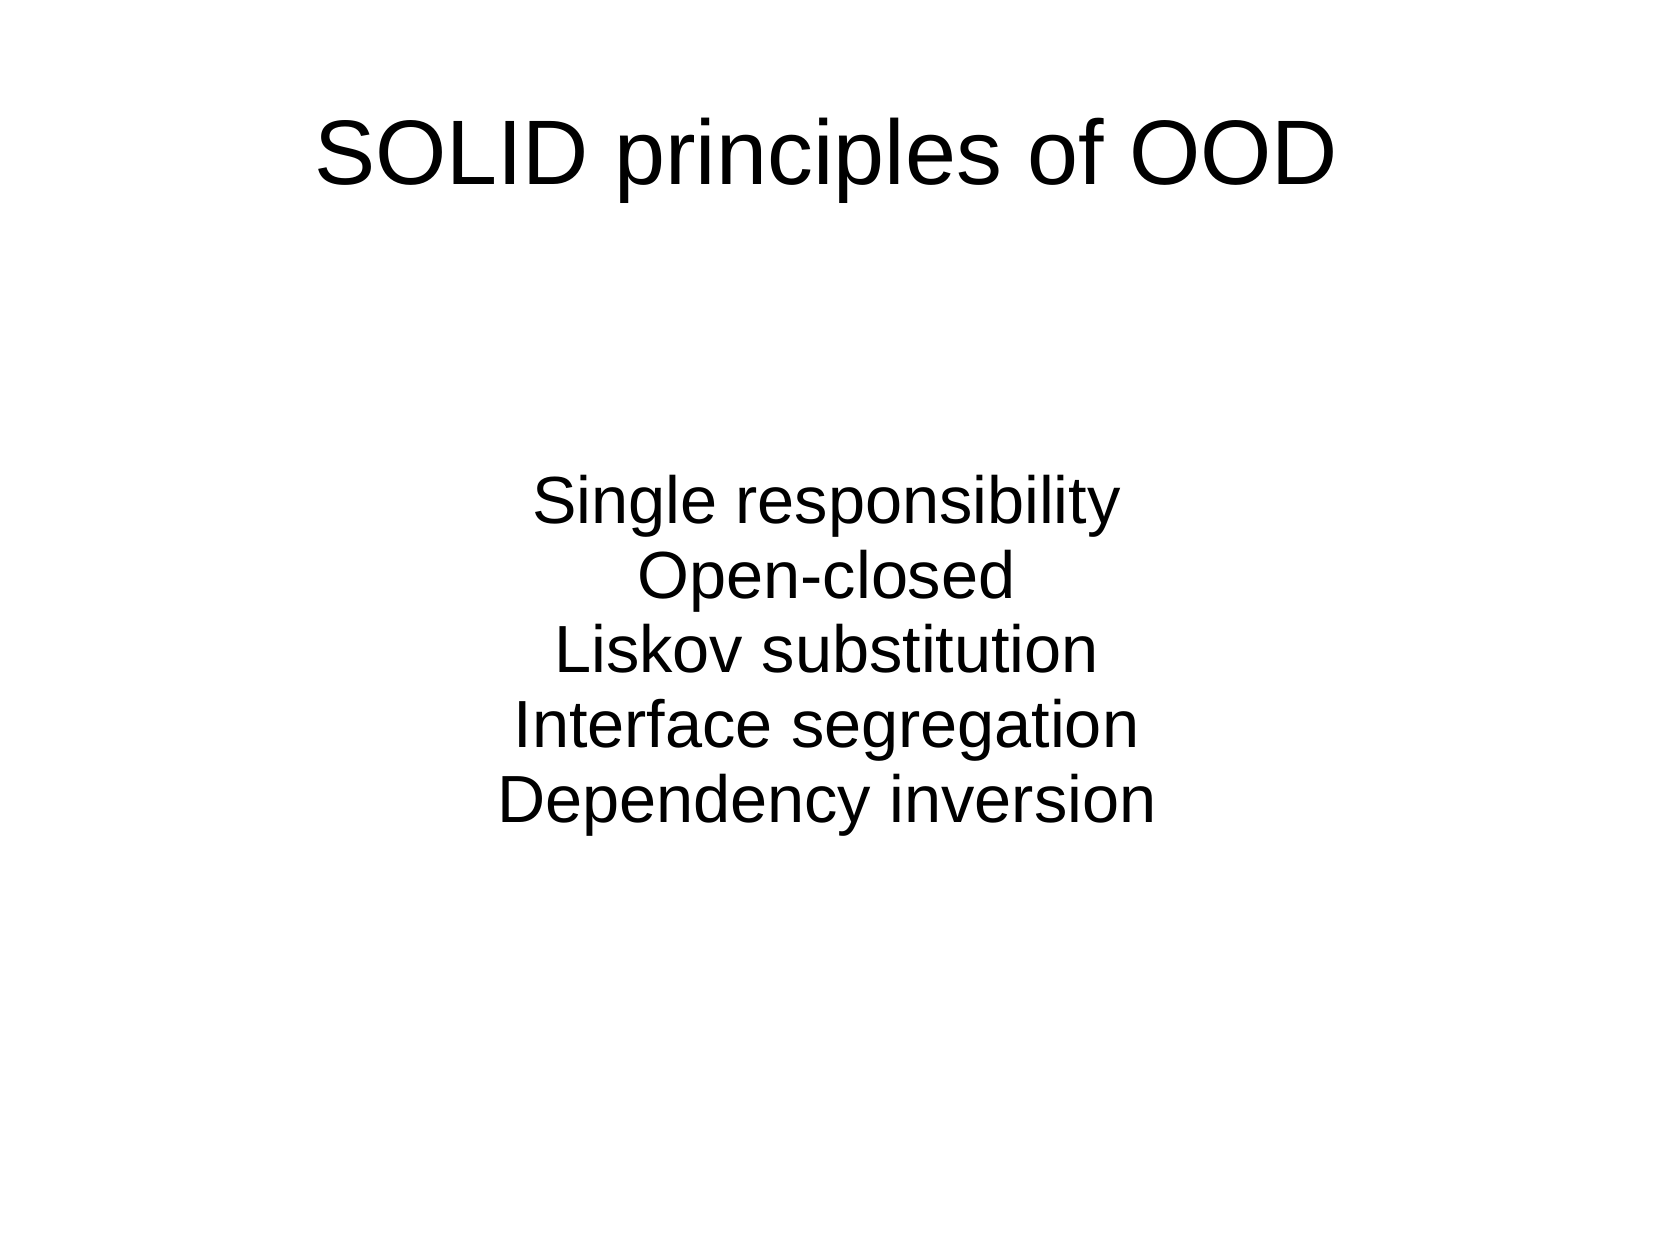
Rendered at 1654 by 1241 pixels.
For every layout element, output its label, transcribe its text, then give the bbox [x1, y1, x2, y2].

subtitle Single responsibility Open-closed Liskov substitution Interface segregation Dependency inversion [82, 290, 1571, 1010]
title SOLID principles of OOD [82, 49, 1571, 257]
